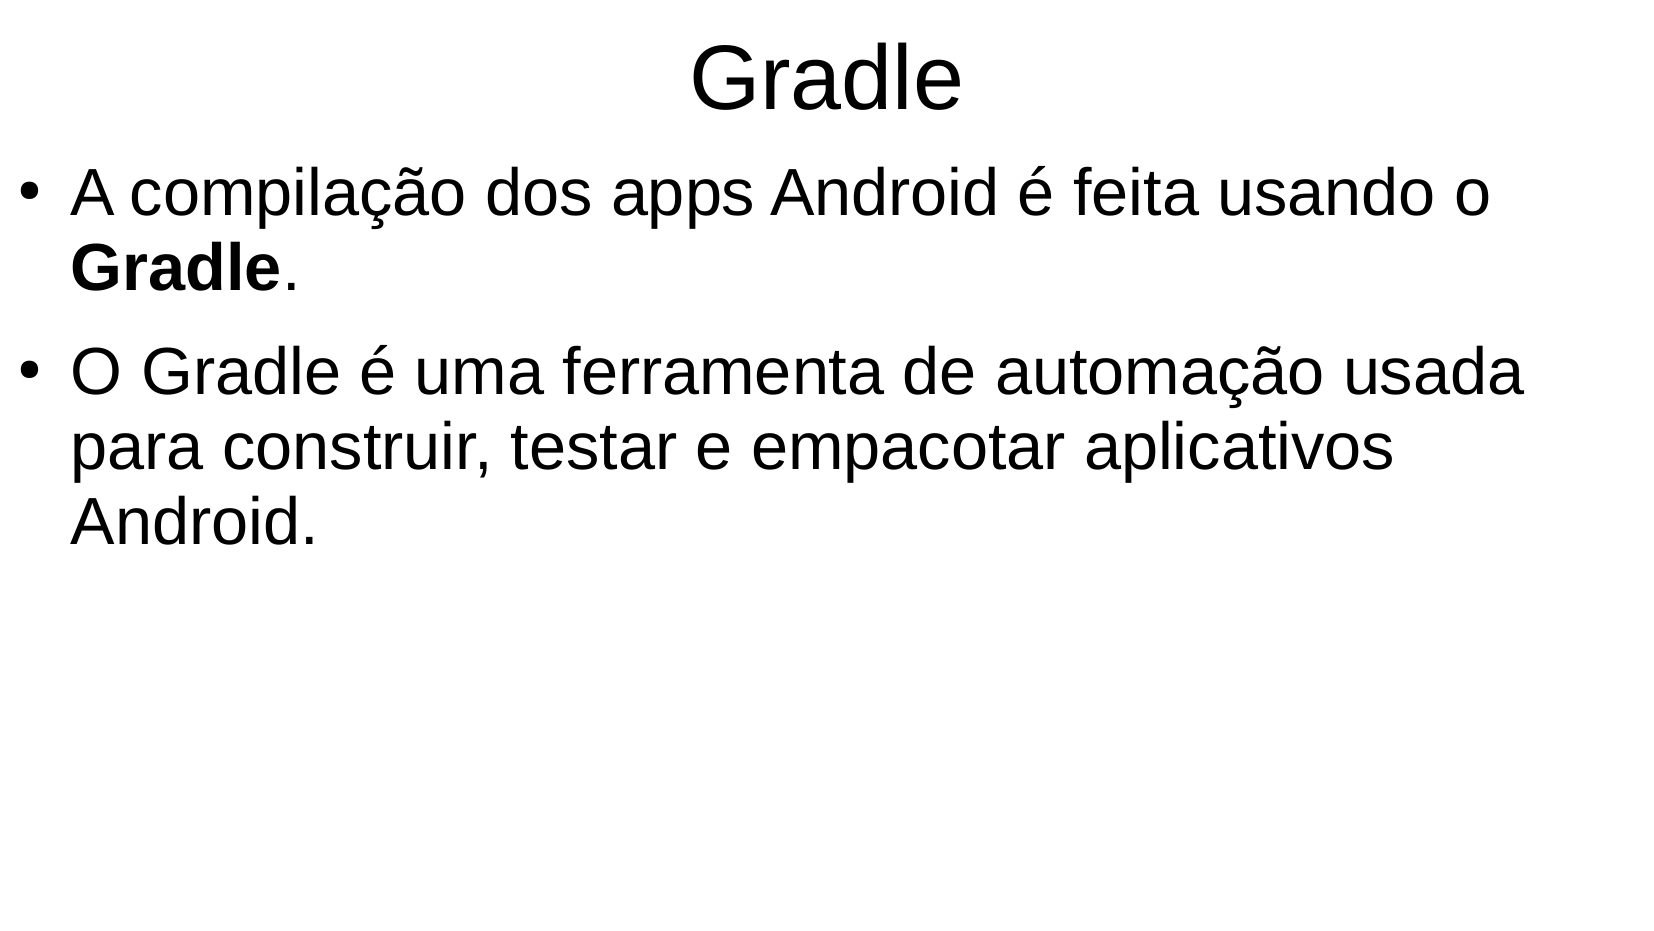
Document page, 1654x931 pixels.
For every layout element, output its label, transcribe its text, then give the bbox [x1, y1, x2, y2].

list A compilação dos apps Android é feita usando o Gradle. O Gradle é uma ferramenta de automação usada para construir, testar e empacotar aplicativos Android. [0, 155, 1654, 867]
title Gradle [0, 0, 1654, 155]
